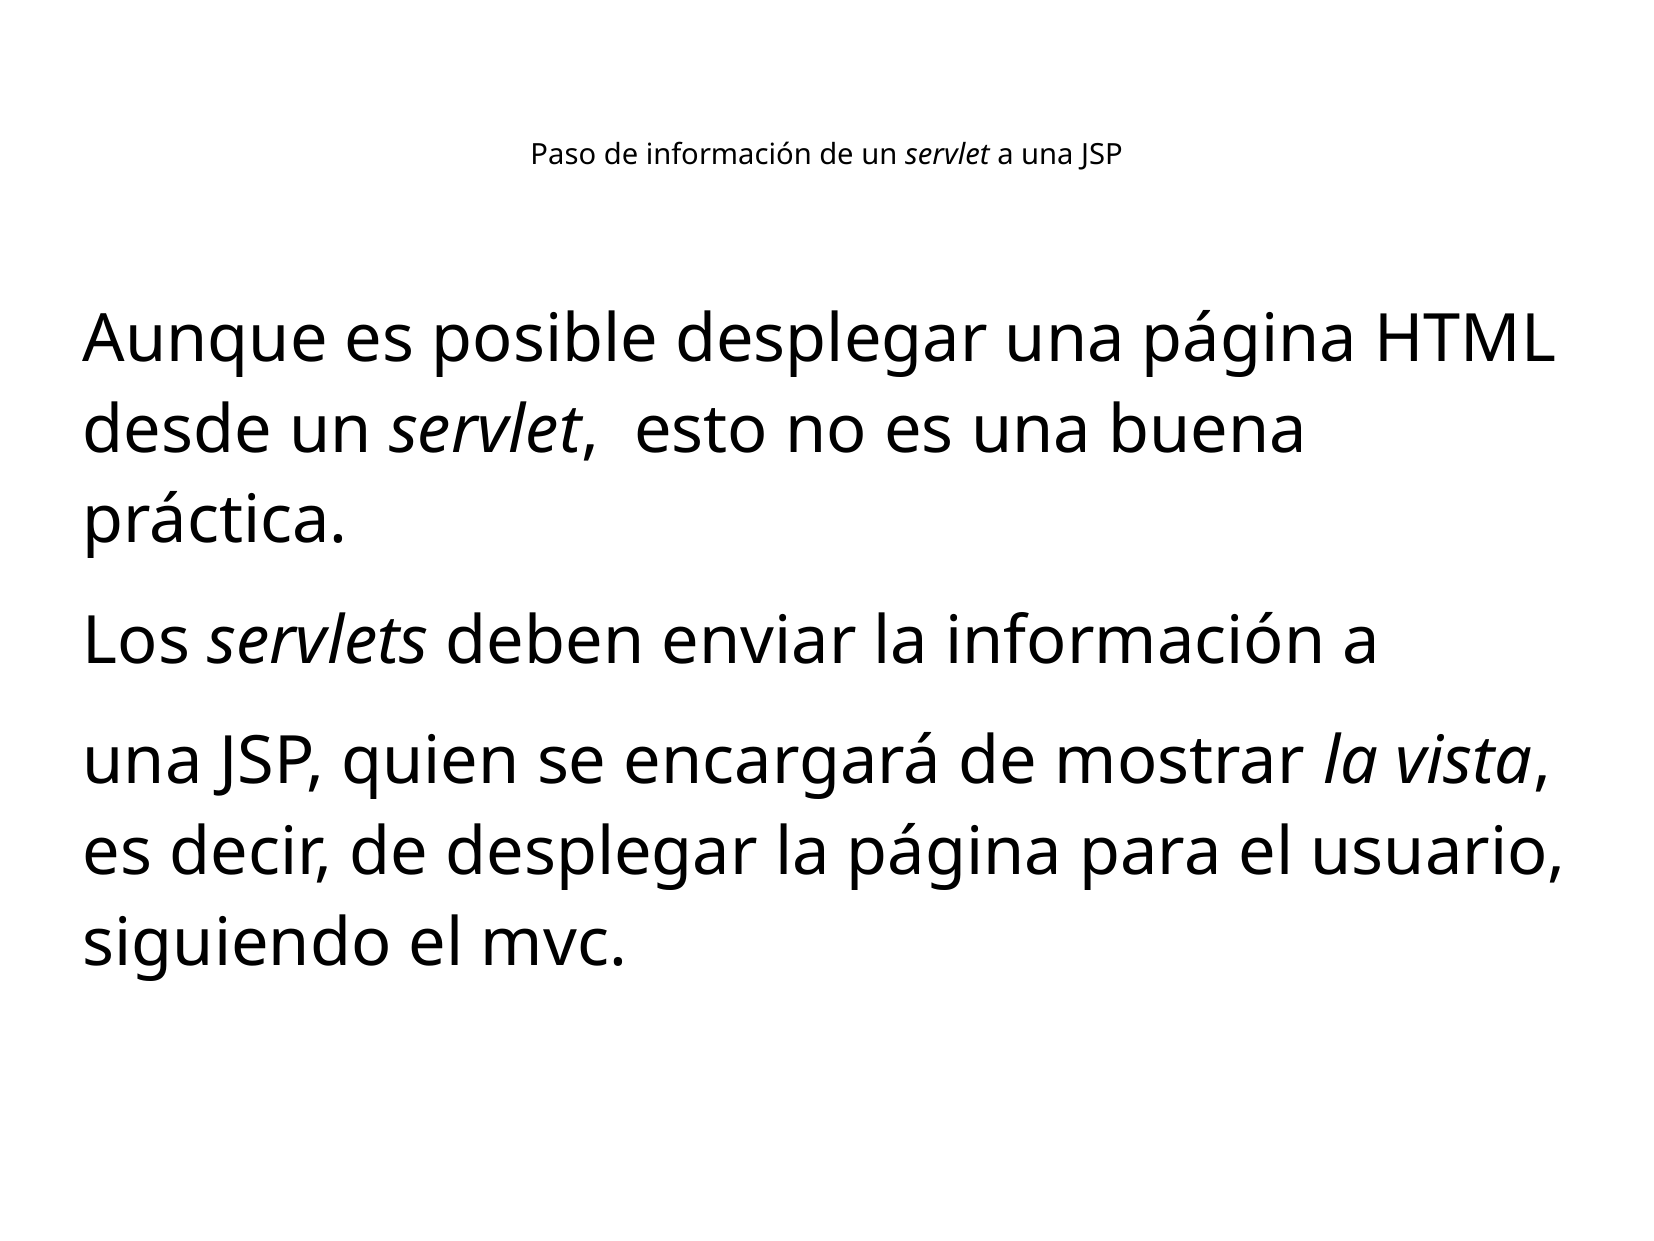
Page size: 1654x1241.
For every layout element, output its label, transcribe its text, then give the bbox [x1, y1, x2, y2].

list Aunque es posible desplegar una página HTML desde un servlet, esto no es una buena práctica. Los servlets deben enviar la información a una JSP, quien se encargará de mostrar la vista, es decir, de desplegar la página para el usuario, siguiendo el mvc. [82, 290, 1571, 1109]
title Paso de información de un servlet a una JSP [82, 49, 1571, 257]
